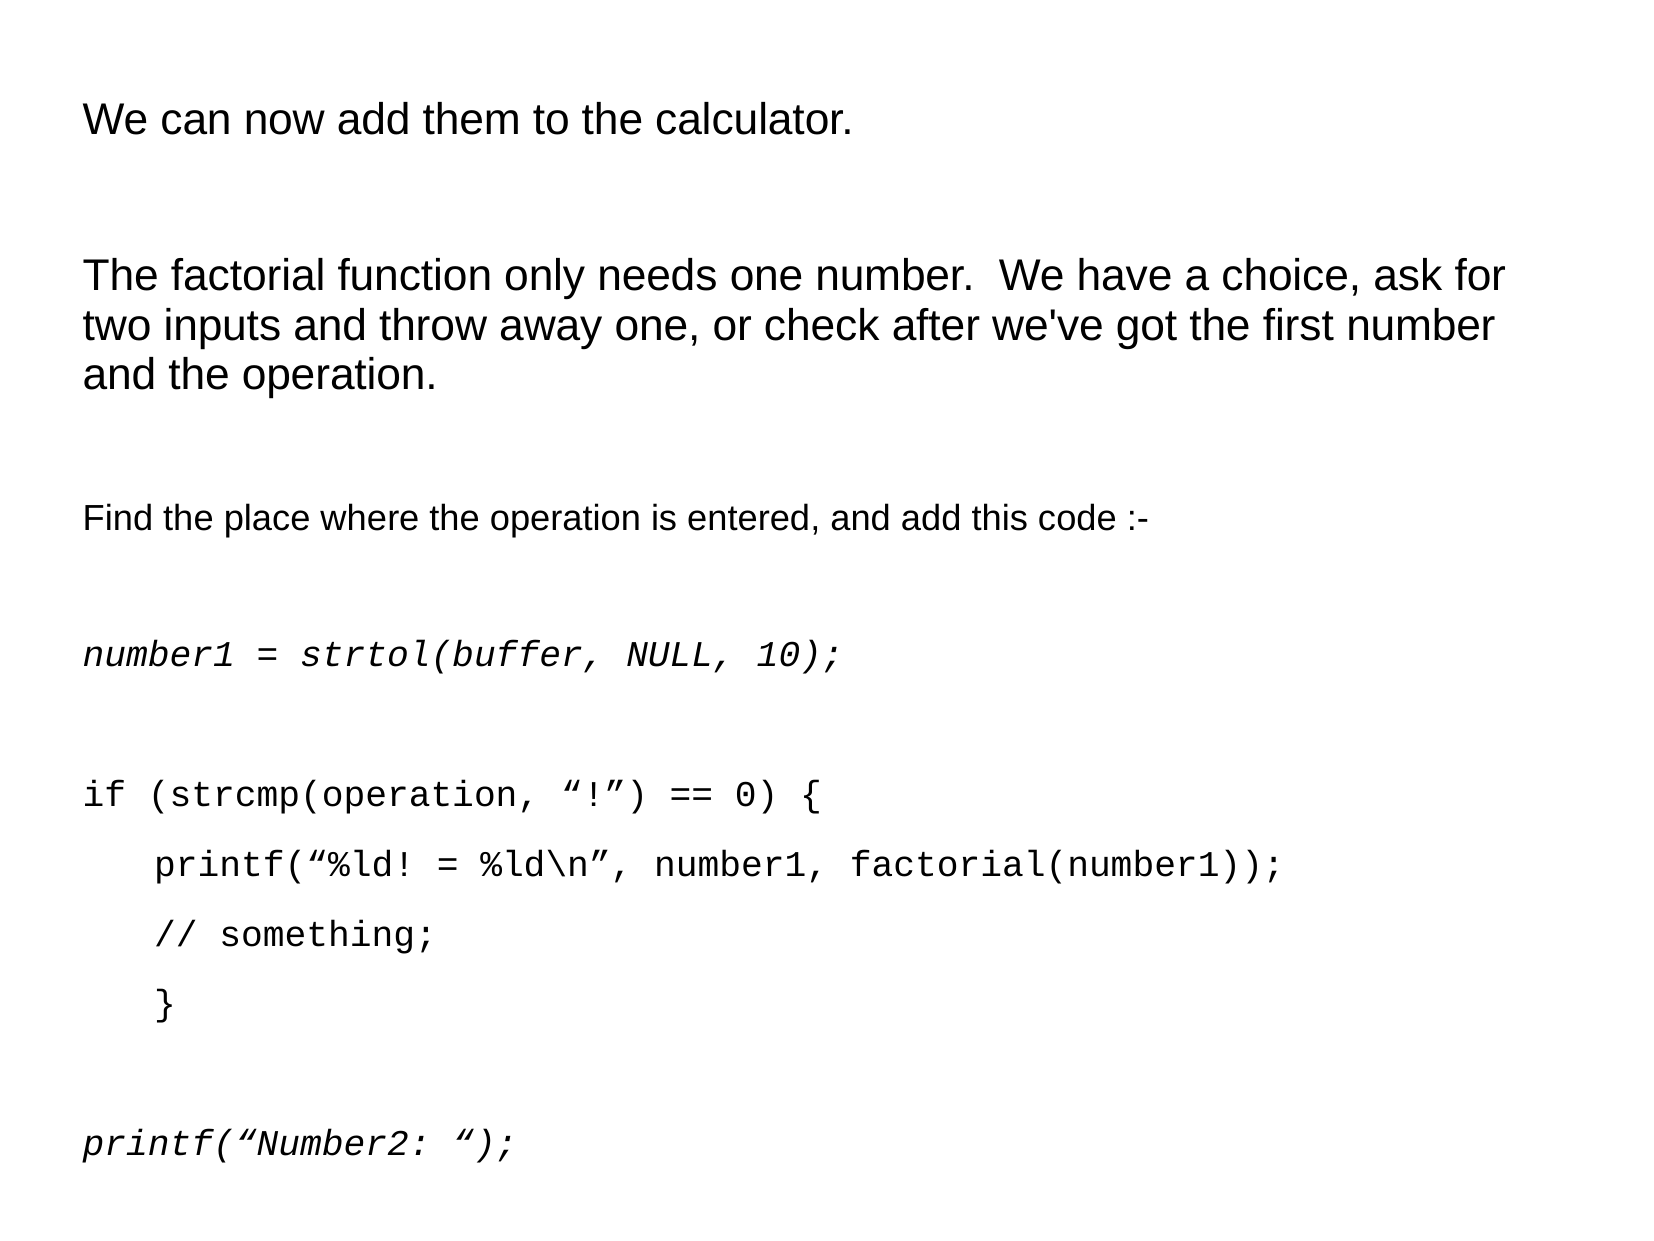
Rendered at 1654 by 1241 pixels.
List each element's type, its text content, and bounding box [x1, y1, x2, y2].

list We can now add them to the calculator. The factorial function only needs one number. We have a choice, ask for two inputs and throw away one, or check after we've got the first number and the operation. Find the place where the operation is entered, and add this code :- number1 = strtol(buffer, NULL, 10); if (strcmp(operation, “!”) == 0) { printf(“%ld! = %ld\n”, number1, factorial(number1)); // something; } printf(“Number2: “); [82, 94, 1571, 1170]
